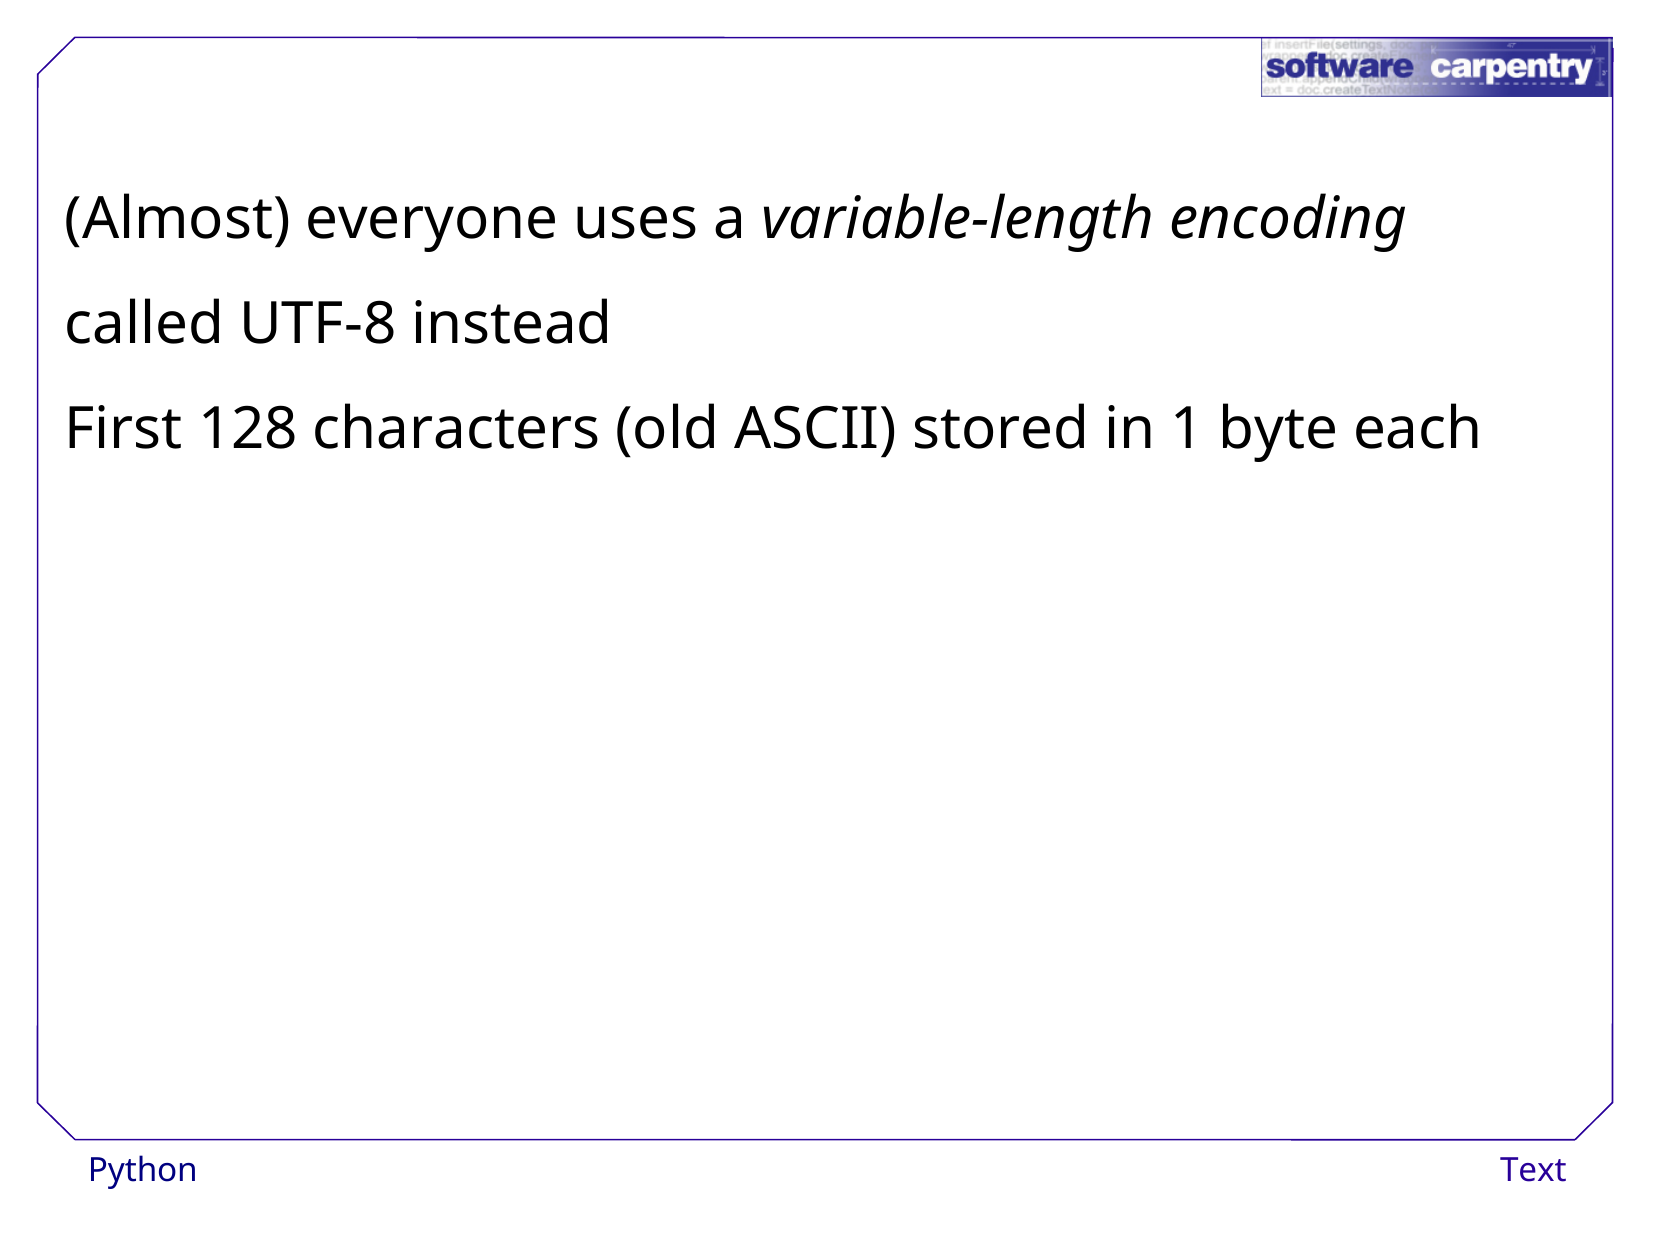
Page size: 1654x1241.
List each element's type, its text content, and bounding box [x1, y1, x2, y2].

text_box (Almost) everyone uses a variable-length encoding called UTF-8 instead First 128 characters (old ASCII) stored in 1 byte each [49, 138, 1649, 469]
picture [1261, 39, 1613, 97]
